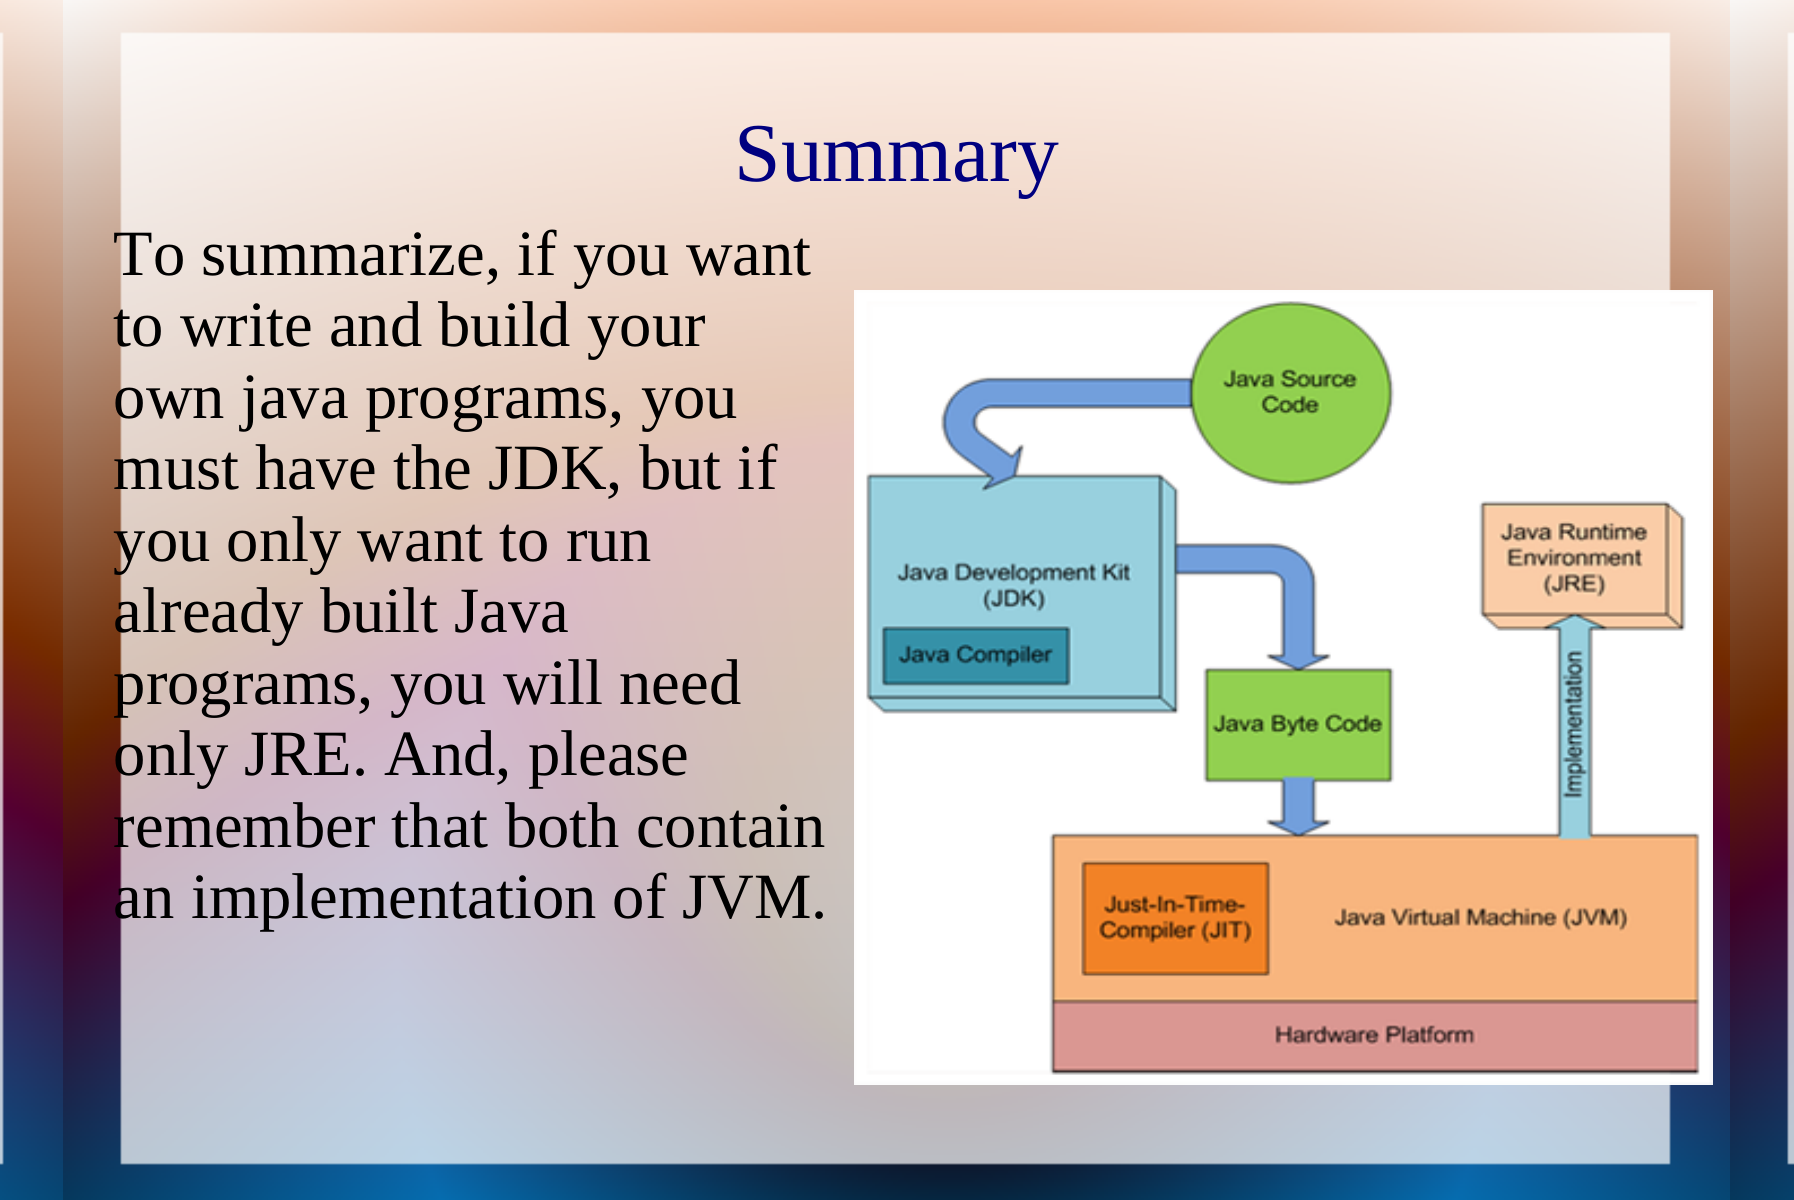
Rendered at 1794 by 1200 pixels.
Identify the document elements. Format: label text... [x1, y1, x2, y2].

list To summarize, if you want to write and build your own java programs, you must have the JDK, but if you only want to run already built Java programs, you will need only JRE. And, please remember that both contain an implementation of JVM. [113, 217, 830, 1089]
title Summary [89, 53, 1705, 254]
picture [0, 0, 1794, 1200]
